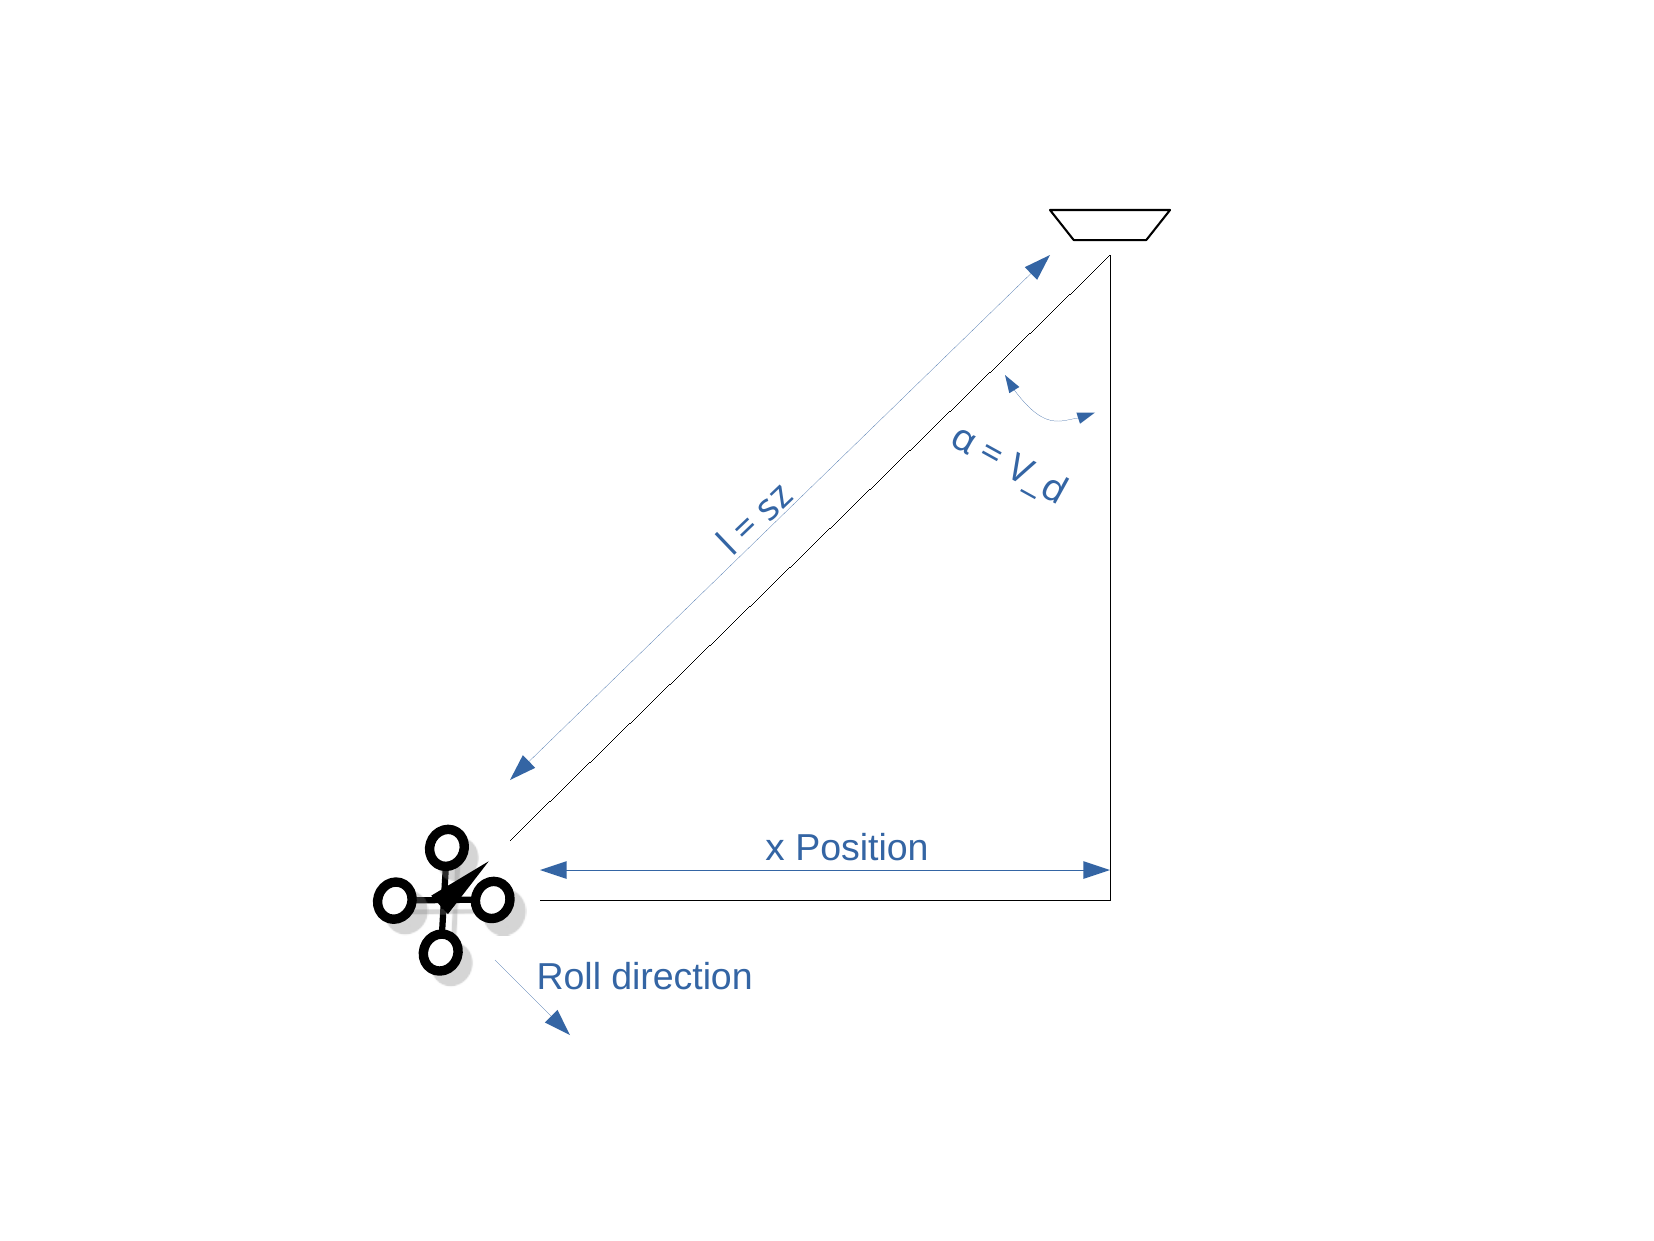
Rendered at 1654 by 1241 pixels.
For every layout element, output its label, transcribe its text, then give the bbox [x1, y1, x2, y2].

text_box x Position [750, 813, 946, 871]
text_box [1050, 210, 1171, 241]
text_box l = sz [689, 446, 816, 571]
text_box [377, 882, 413, 920]
text_box [475, 881, 511, 919]
text_box [429, 829, 465, 867]
text_box Roll direction [521, 948, 768, 1006]
text_box α = V_d [934, 395, 1109, 523]
text_box [423, 934, 459, 972]
